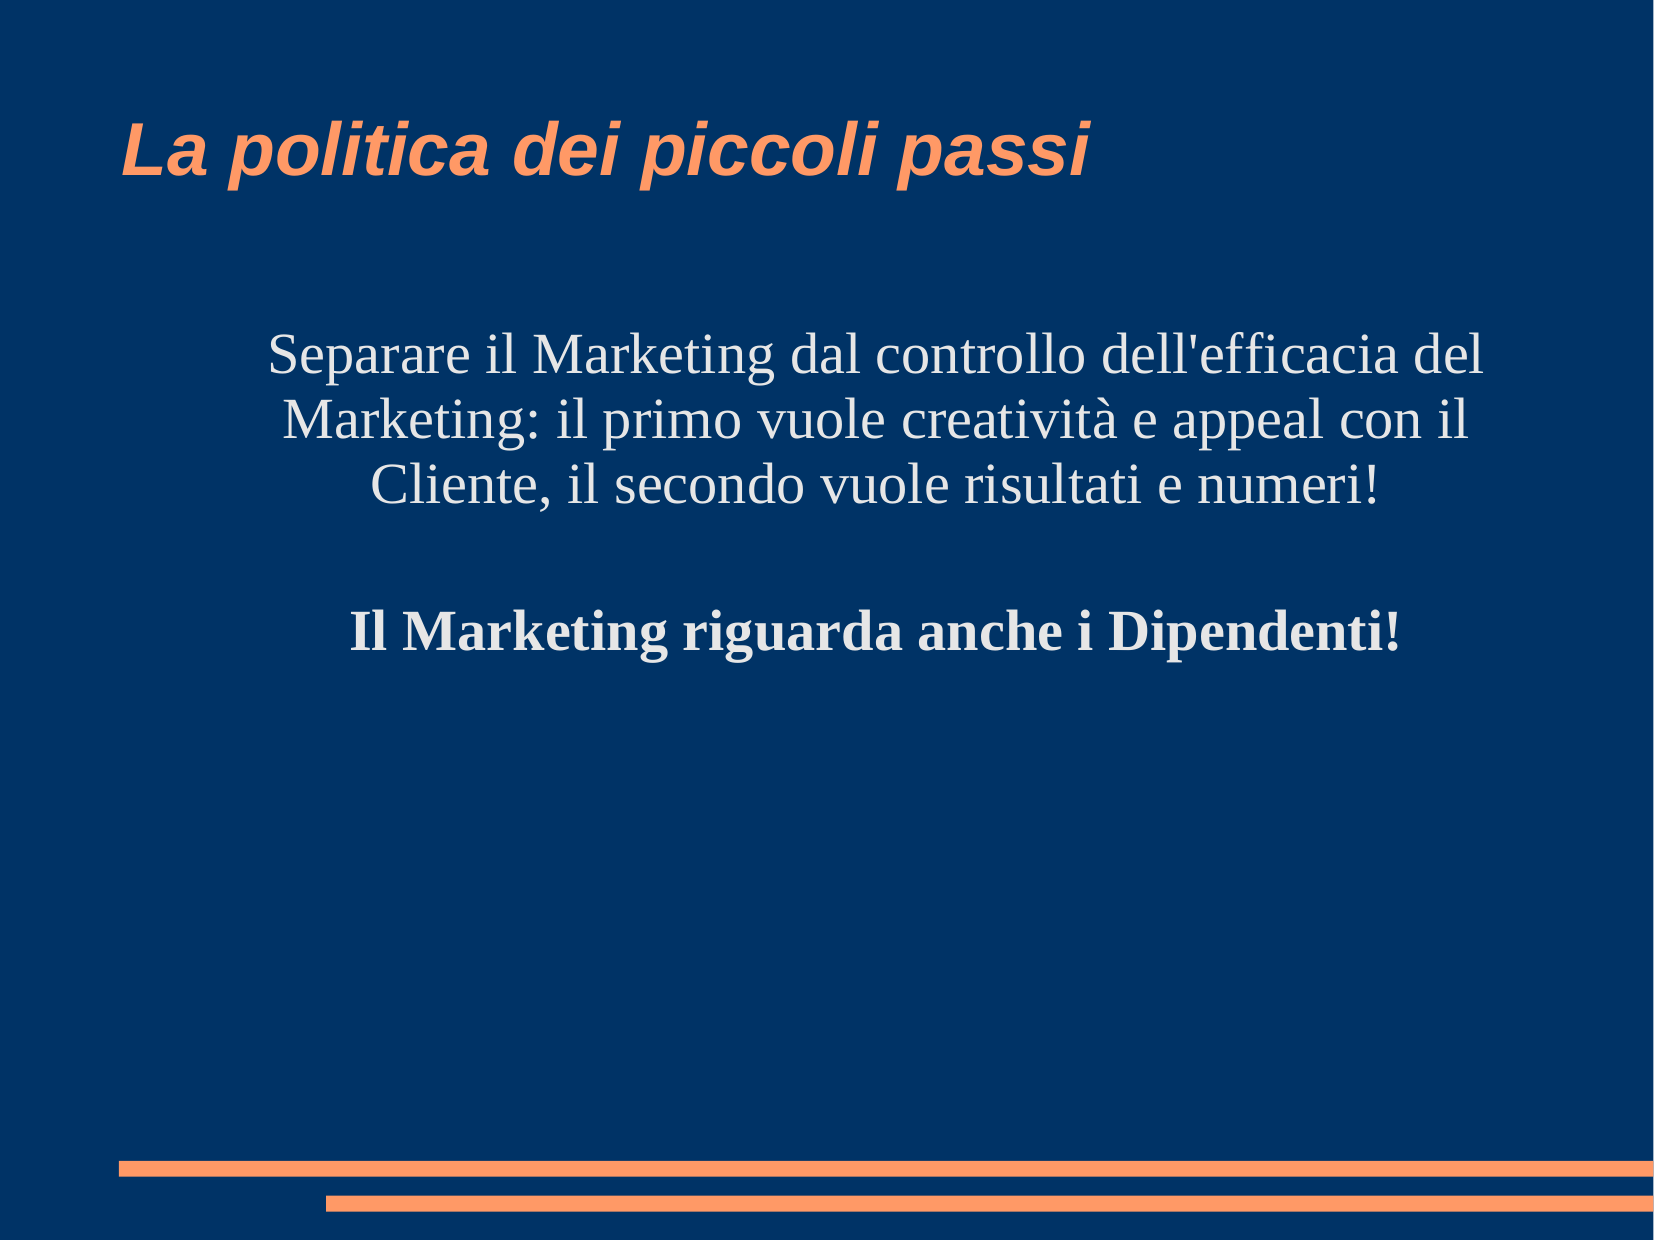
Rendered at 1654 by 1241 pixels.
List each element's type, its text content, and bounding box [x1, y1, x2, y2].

title La politica dei piccoli passi [121, 46, 1534, 254]
list Separare il Marketing dal controllo dell'efficacia del Marketing: il primo vuole creatività e appeal con il Cliente, il secondo vuole risultati e numeri! Il Marketing riguarda anche i Dipendenti! [121, 322, 1561, 1132]
